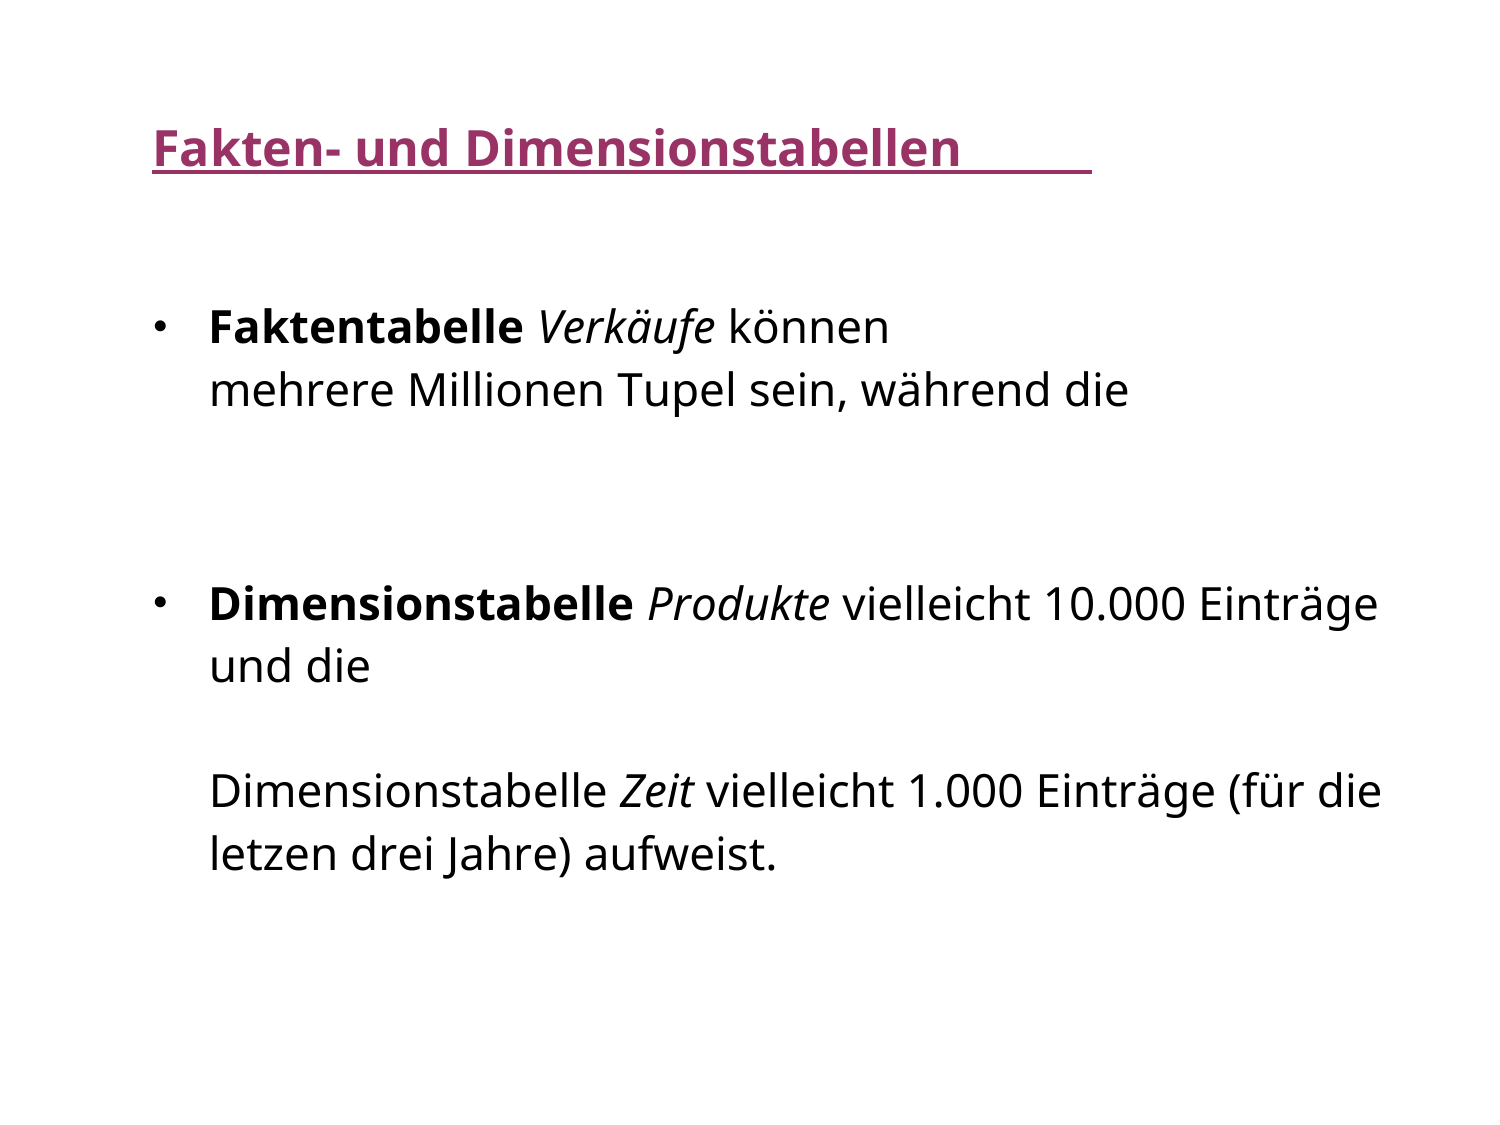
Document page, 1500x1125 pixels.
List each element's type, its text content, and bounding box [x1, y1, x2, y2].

title Fakten- und Dimensionstabellen [137, 56, 1413, 238]
list Faktentabelle Verkäufe können mehrere Millionen Tupel sein, während die Dimensionstabelle Produkte vielleicht 10.000 Einträge und die Dimensionstabelle Zeit vielleicht 1.000 Einträge (für die letzen drei Jahre) aufweist. [137, 287, 1413, 963]
